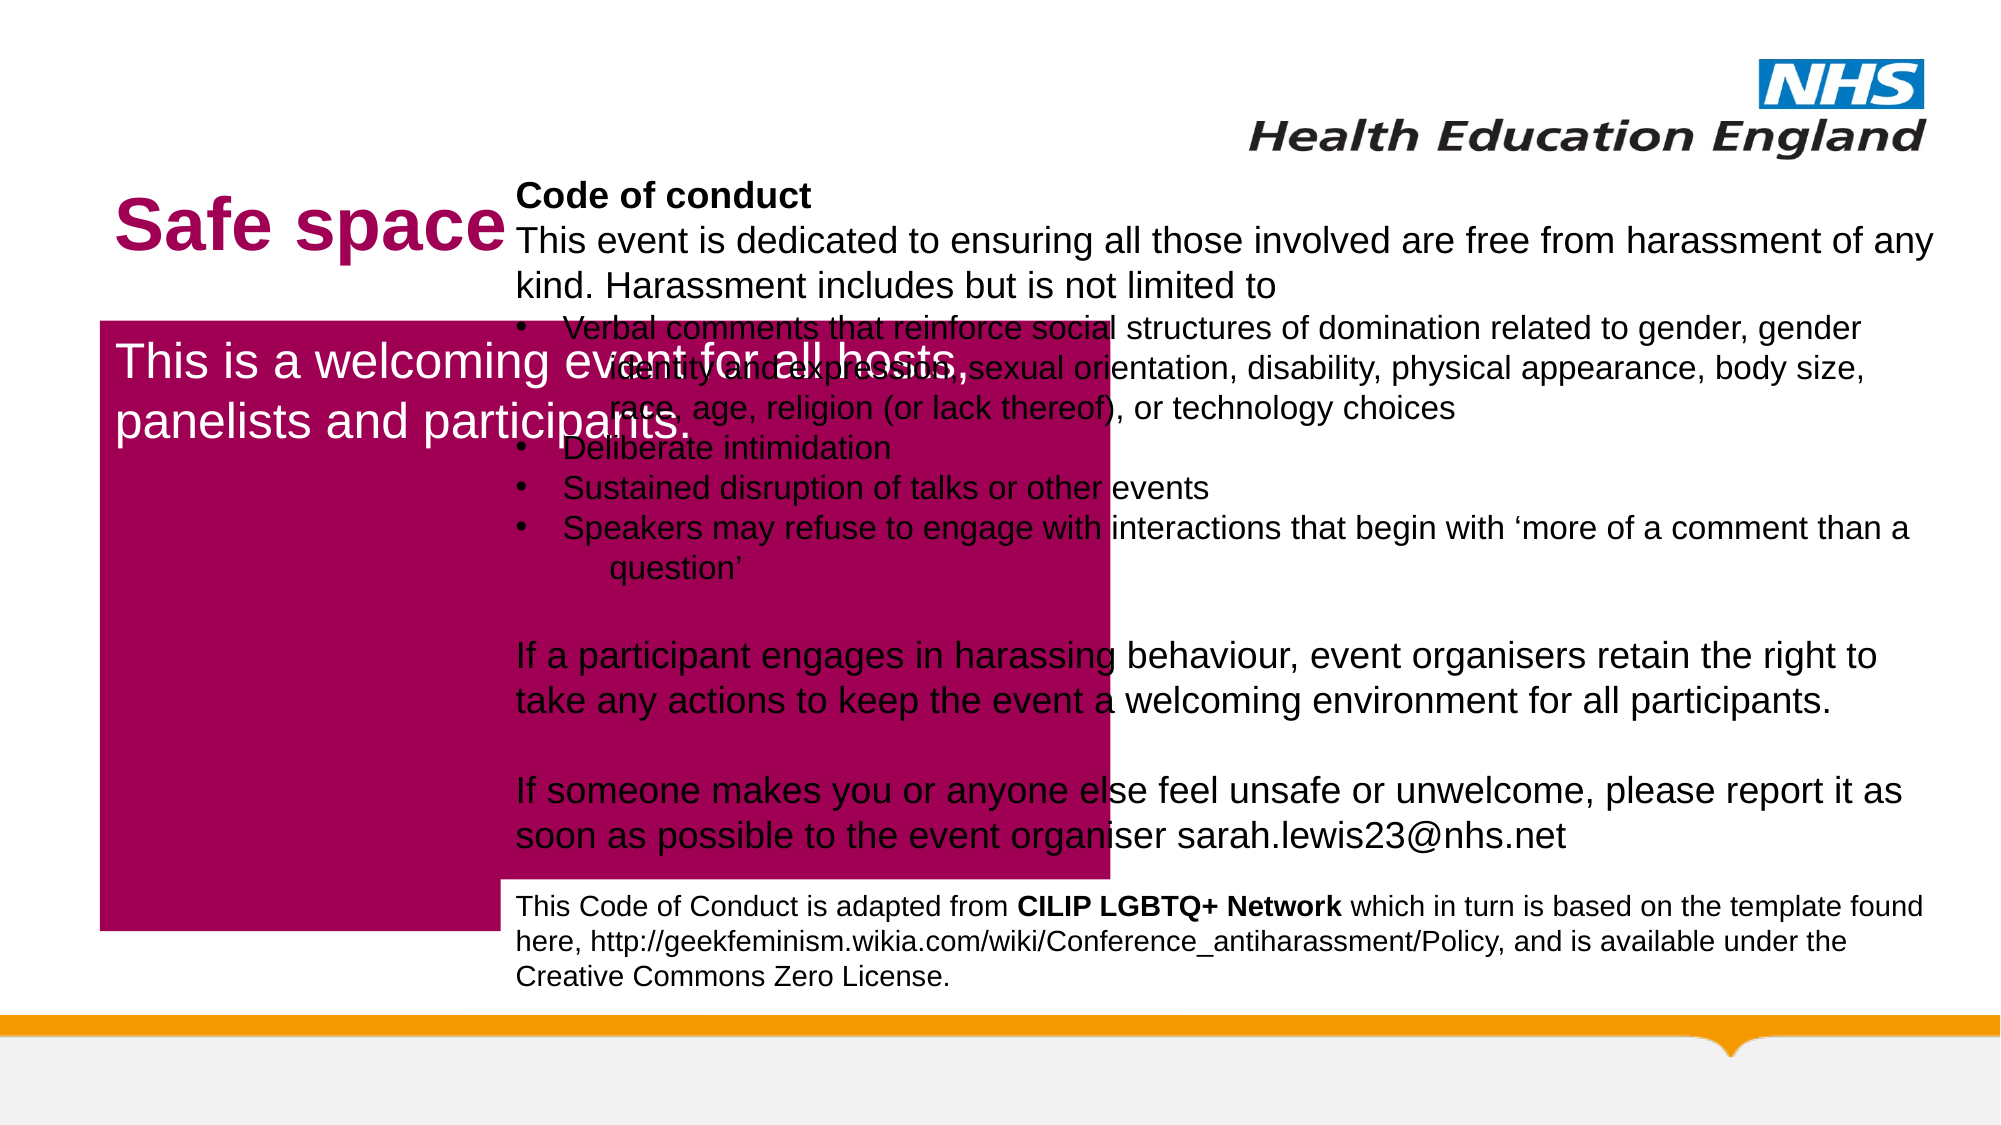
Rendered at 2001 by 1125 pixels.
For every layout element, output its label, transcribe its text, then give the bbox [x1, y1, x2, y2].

list This is a welcoming event for all hosts, panelists and participants. [41, 163, 484, 965]
text_box Code of conduct This event is dedicated to ensuring all those involved are free from harassment of any kind. Harassment includes but is not limited to Verbal comments that reinforce social structures of domination related to gender, gender identity and expression, sexual orientation, disability, physical appearance, body size, race, age, religion (or lack thereof), or technology choices Deliberate intimidation Sustained disruption of talks or other events Speakers may refuse to engage with interactions that begin with ‘more of a comment than a question’ If a participant engages in harassing behaviour, event organisers retain the right to take any actions to keep the event a welcoming environment for all participants. If someone makes you or anyone else feel unsafe or unwelcome, please report it as soon as possible to the event organiser sarah.lewis23@nhs.net [500, 163, 1959, 871]
title Safe space [41, 27, 1742, 140]
text_box This Code of Conduct is adapted from CILIP LGBTQ+ Network which in turn is based on the template found here, http://geekfeminism.wikia.com/wiki/Conference_antiharassment/Policy, and is available under the Creative Commons Zero License. [500, 879, 1945, 1001]
